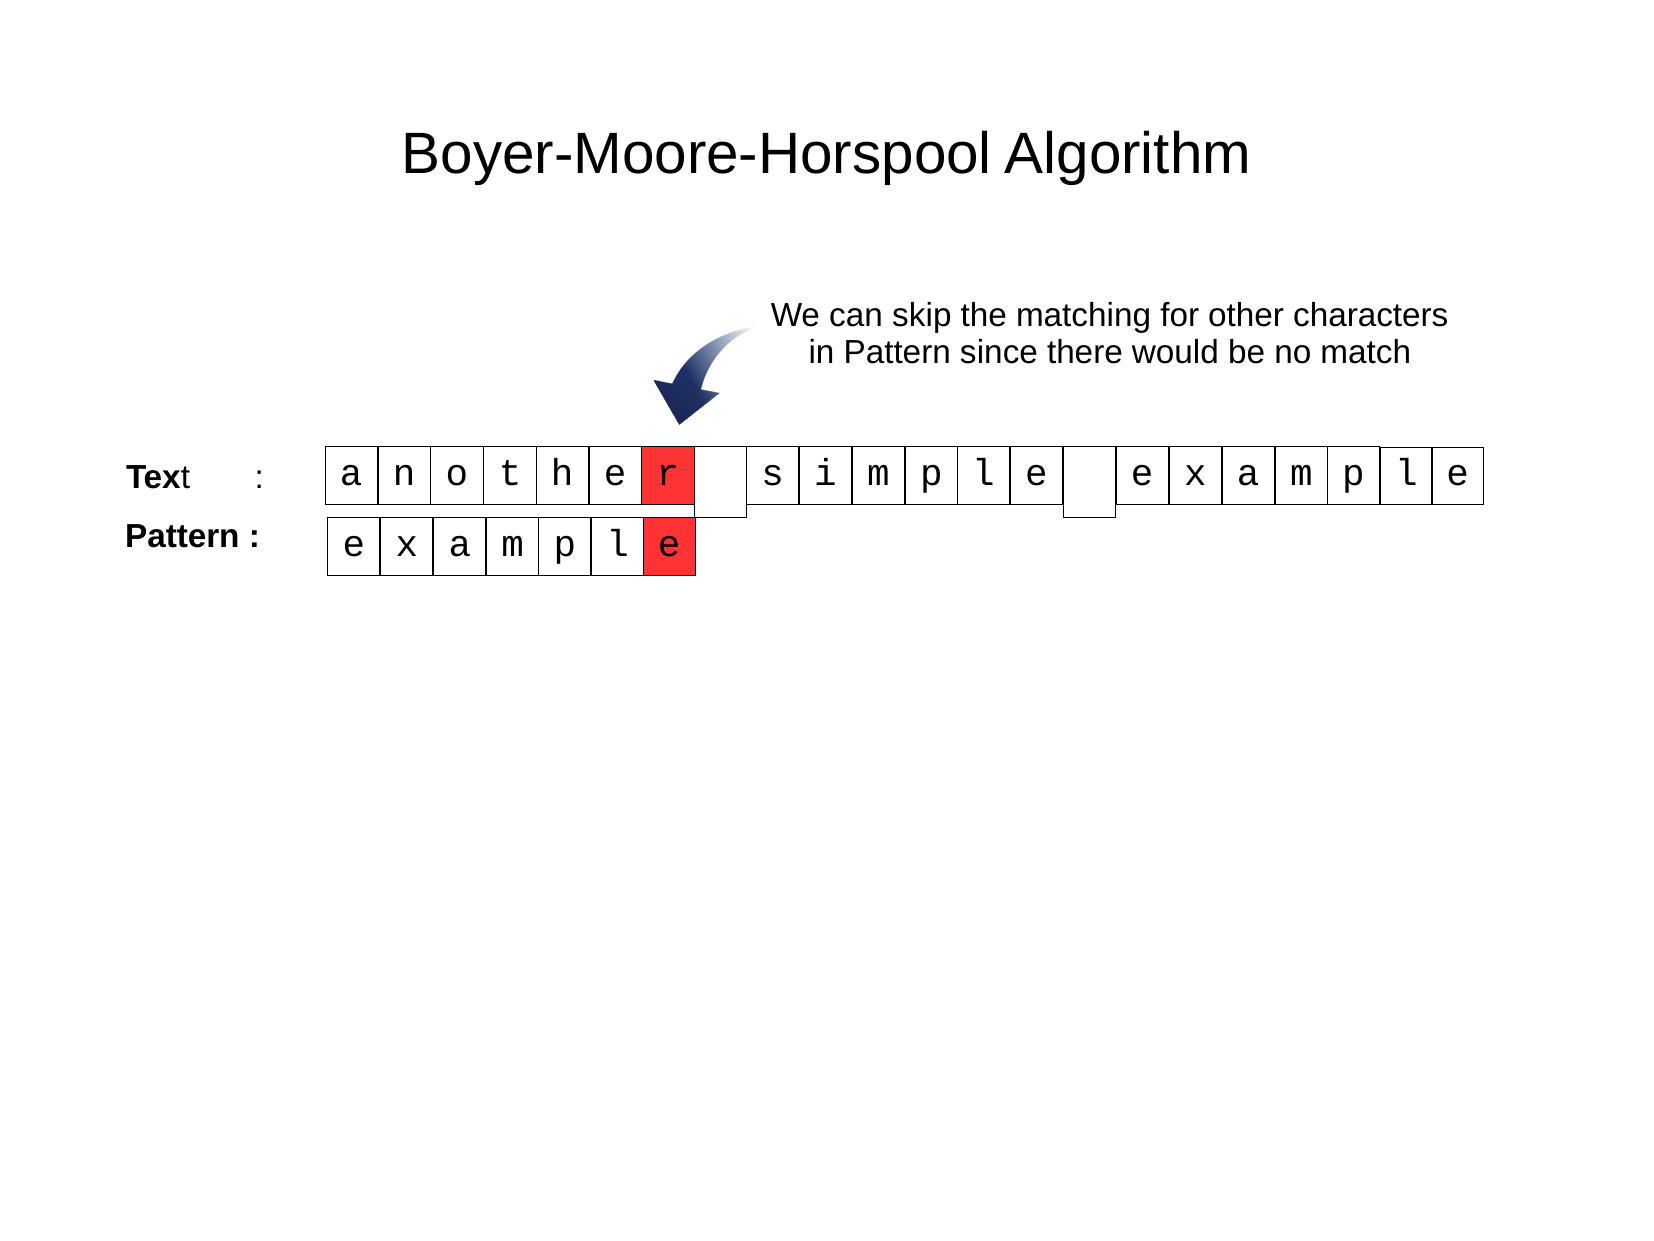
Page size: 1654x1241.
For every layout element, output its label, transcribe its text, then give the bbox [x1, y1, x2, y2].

title Boyer-Moore-Horspool Algorithm [82, 49, 1572, 257]
text_box e [1431, 447, 1484, 502]
text_box l [1380, 447, 1431, 502]
text_box m [1275, 446, 1327, 502]
text_box We can skip the matching for other characters in Pattern since there would be no match [756, 289, 1465, 378]
text_box p [538, 517, 591, 573]
text_box l [957, 446, 1010, 502]
text_box t [483, 446, 536, 502]
text_box i [799, 446, 852, 502]
text_box n [378, 446, 430, 502]
text_box [82, 290, 1572, 1010]
text_box a [1222, 446, 1275, 502]
text_box a [325, 446, 378, 502]
text_box e [1116, 446, 1169, 502]
text_box e [1010, 446, 1063, 502]
text_box Text : [108, 448, 282, 506]
text_box e [327, 517, 380, 573]
text_box l [591, 517, 643, 573]
text_box h [536, 446, 589, 502]
text_box r [641, 446, 694, 502]
text_box m [852, 446, 905, 502]
text_box Pattern : [107, 507, 278, 565]
text_box o [430, 446, 483, 502]
text_box x [1169, 446, 1222, 502]
text_box e [589, 446, 641, 502]
text_box m [486, 517, 538, 573]
text_box a [433, 517, 486, 573]
picture [649, 318, 765, 432]
text_box p [905, 446, 957, 502]
text_box e [643, 517, 696, 573]
text_box s [746, 446, 799, 502]
text_box p [1327, 446, 1380, 502]
text_box x [380, 517, 433, 573]
